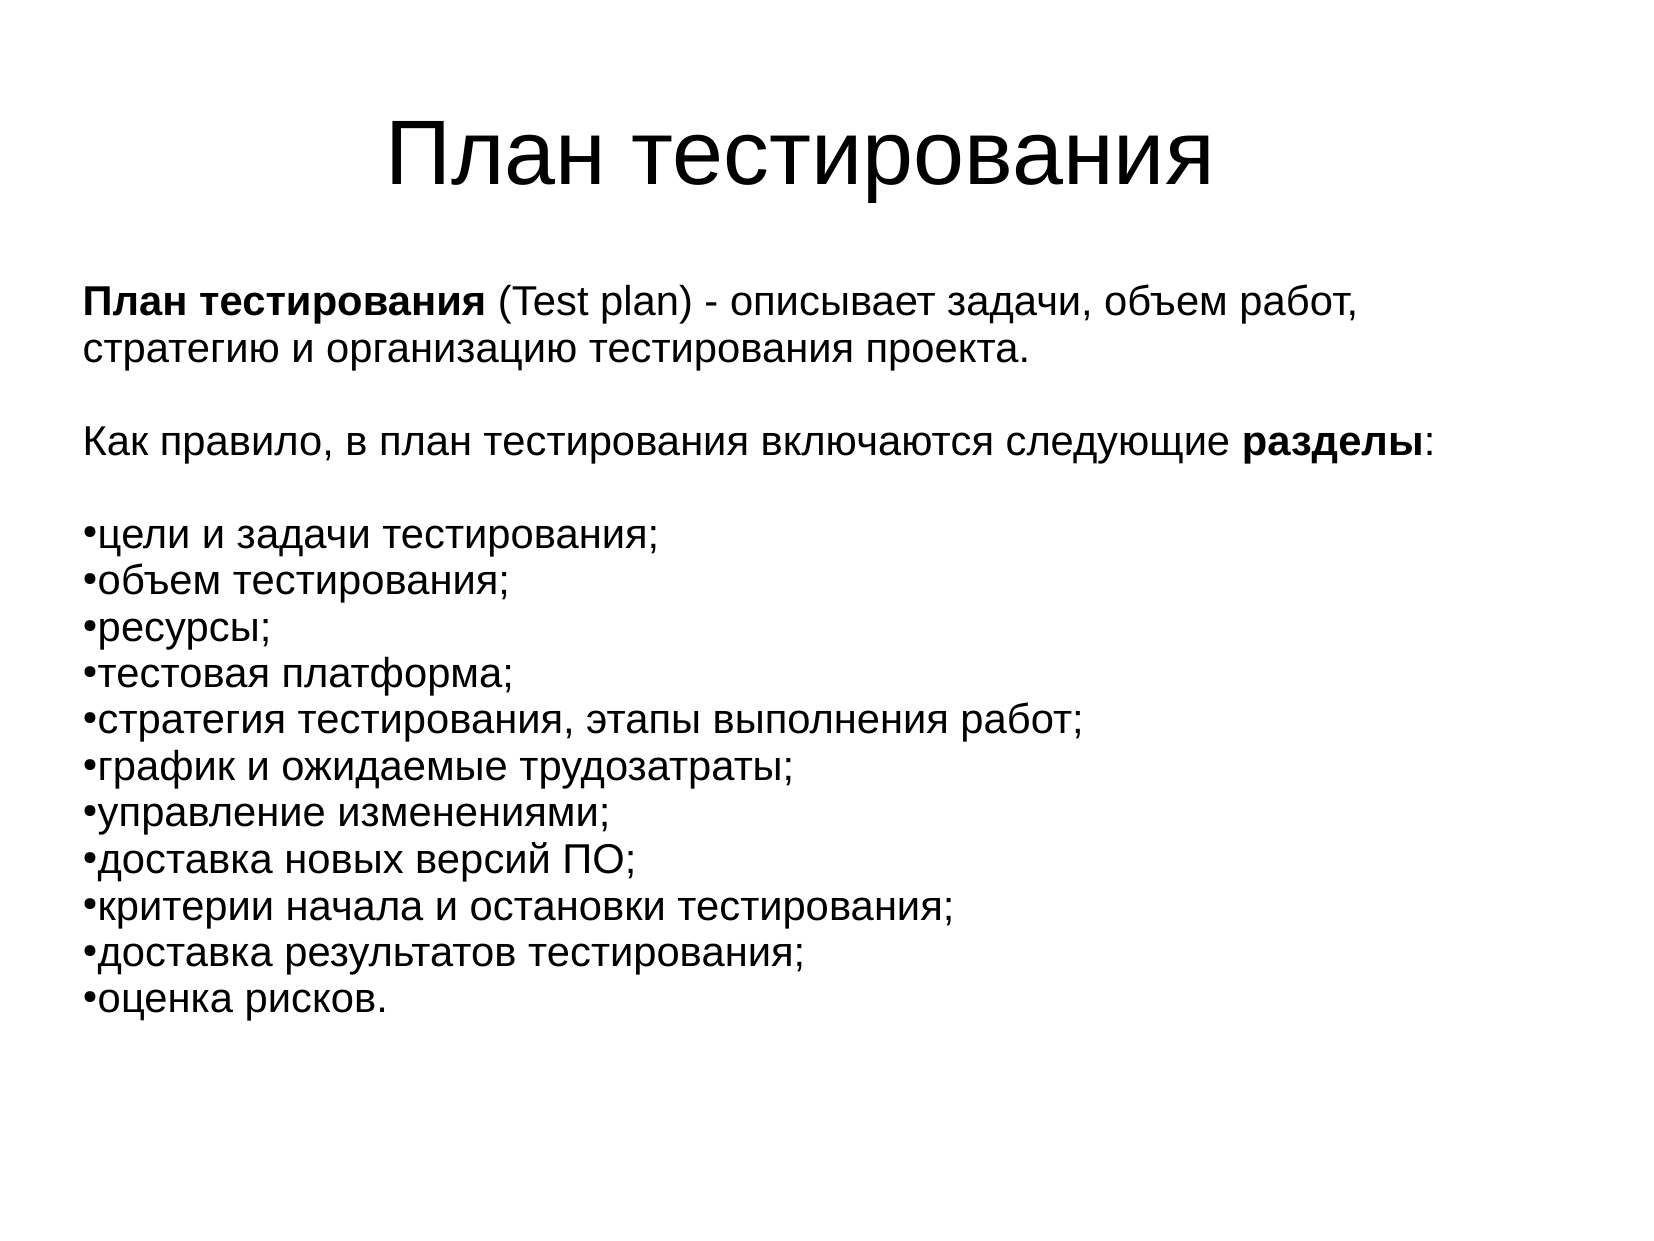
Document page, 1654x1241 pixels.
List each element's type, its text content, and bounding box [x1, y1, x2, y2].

subtitle План тестирования (Test plan) - описывает задачи, объем работ, стратегию и организацию тестирования проекта. Как правило, в план тестирования включаются следующие разделы: цели и задачи тестирования; объем тестирования; ресурсы; тестовая платформа; стратегия тестирования, этапы выполнения работ; график и ожидаемые трудозатраты; управление изменениями; доставка новых версий ПО; критерии начала и остановки тестирования; доставка результатов тестирования; оценка рисков. [82, 277, 1538, 1022]
title План тестирования [30, 49, 1571, 257]
